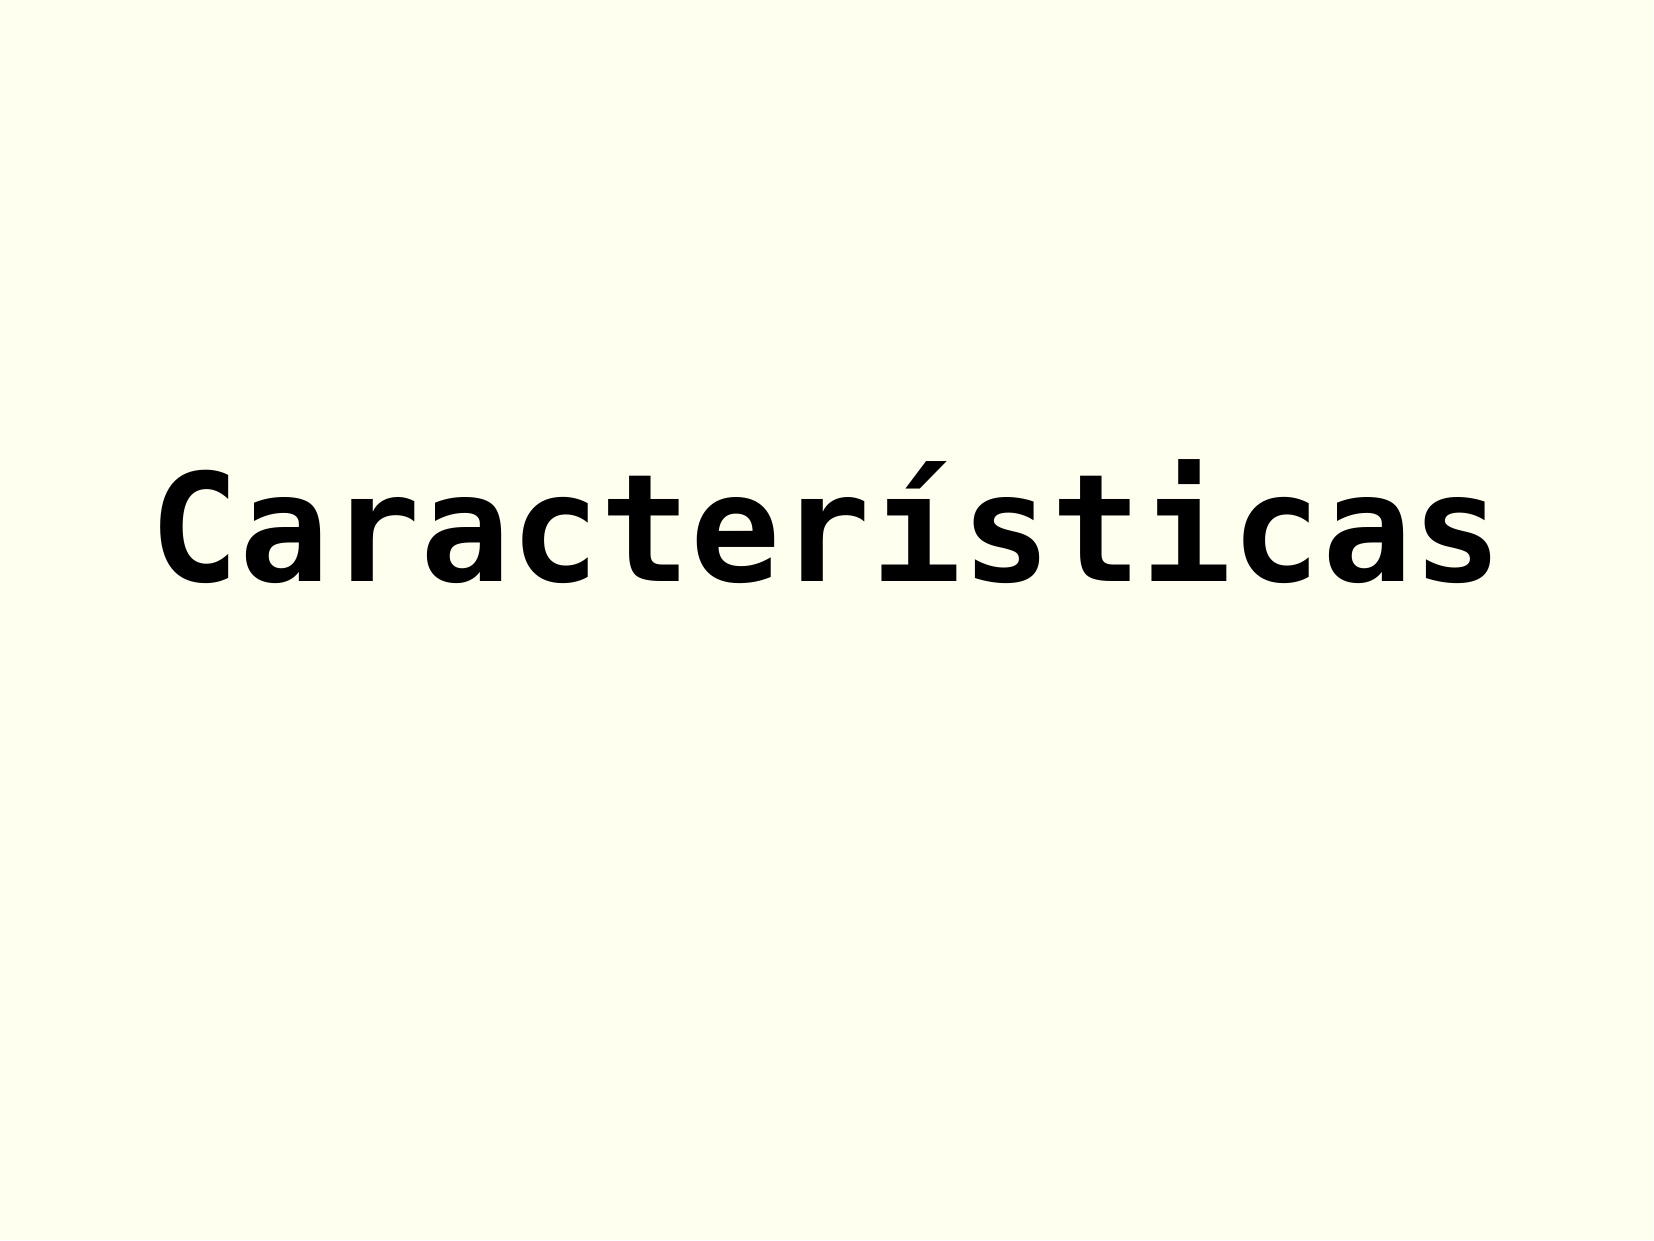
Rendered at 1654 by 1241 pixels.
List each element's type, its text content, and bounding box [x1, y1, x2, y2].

subtitle Características [82, 49, 1571, 1010]
